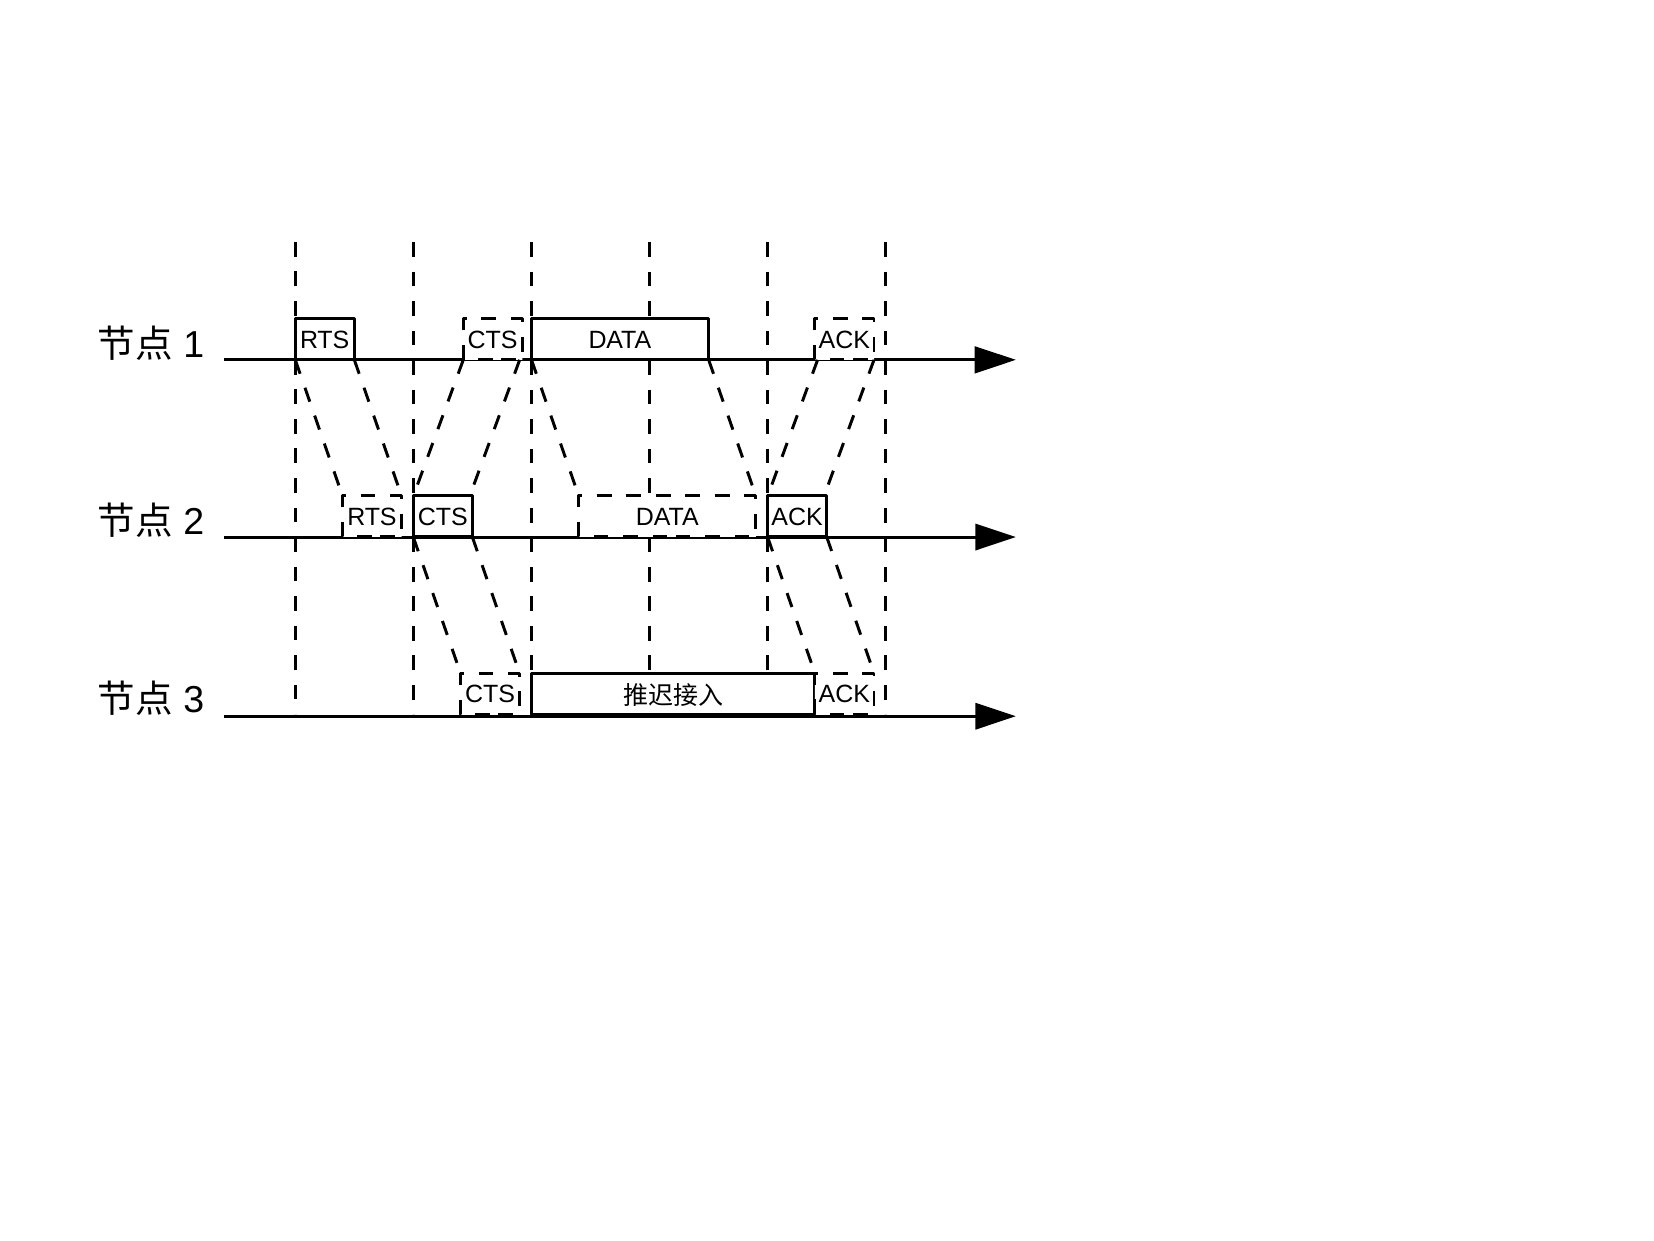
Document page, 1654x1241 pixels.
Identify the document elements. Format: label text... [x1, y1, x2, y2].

text_box DATA [578, 495, 756, 537]
text_box 节点1 [82, 307, 260, 443]
text_box CTS [460, 673, 520, 715]
text_box ACK [814, 673, 875, 715]
text_box ACK [767, 495, 827, 537]
text_box CTS [413, 495, 473, 537]
text_box CTS [463, 318, 523, 360]
text_box DATA [531, 318, 709, 360]
text_box RTS [295, 318, 355, 360]
text_box 节点3 [82, 661, 260, 797]
text_box 推迟接入 [531, 673, 814, 715]
text_box 节点2 [82, 484, 260, 620]
text_box RTS [342, 495, 402, 537]
text_box ACK [814, 318, 875, 360]
